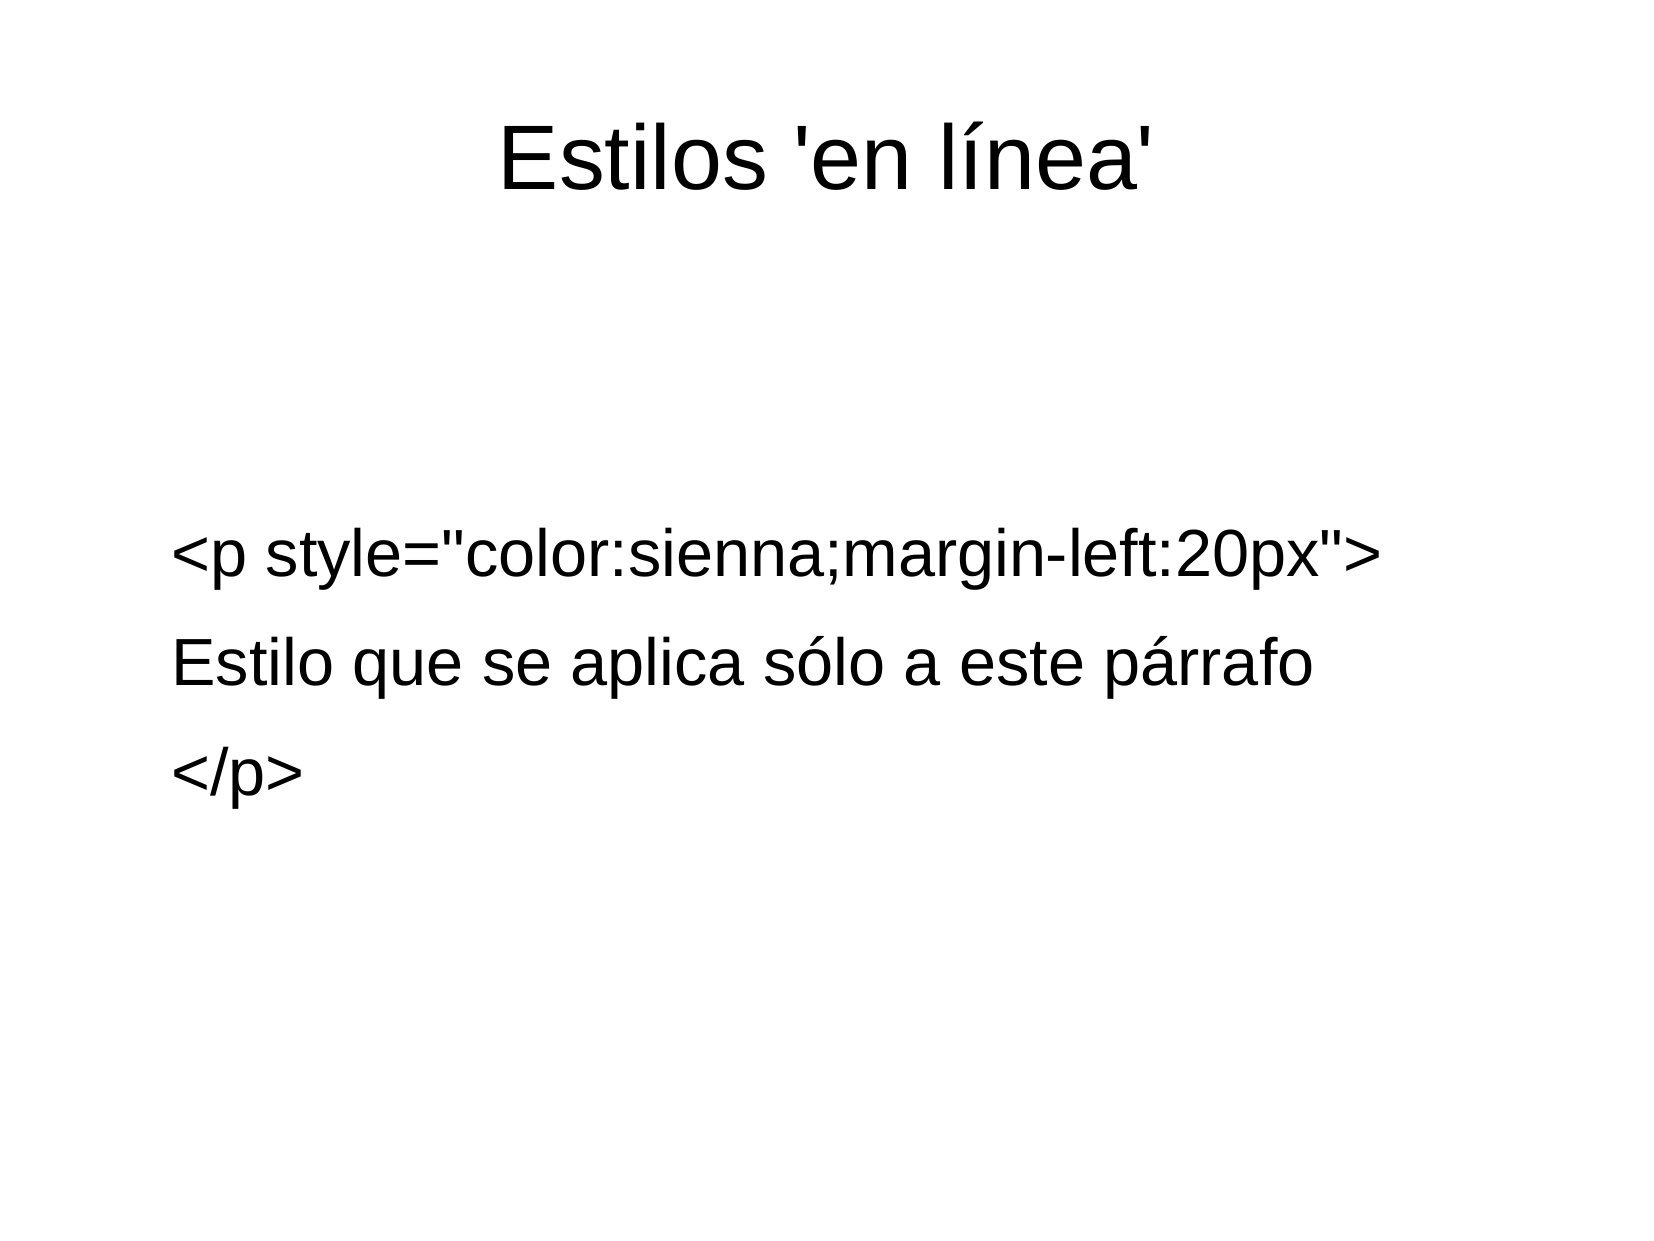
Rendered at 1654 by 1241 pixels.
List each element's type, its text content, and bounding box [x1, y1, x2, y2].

list <p style="color:sienna;margin-left:20px"> Estilo que se aplica sólo a este párrafo </p> [82, 290, 1538, 1010]
title Estilos 'en línea' [82, 49, 1571, 257]
